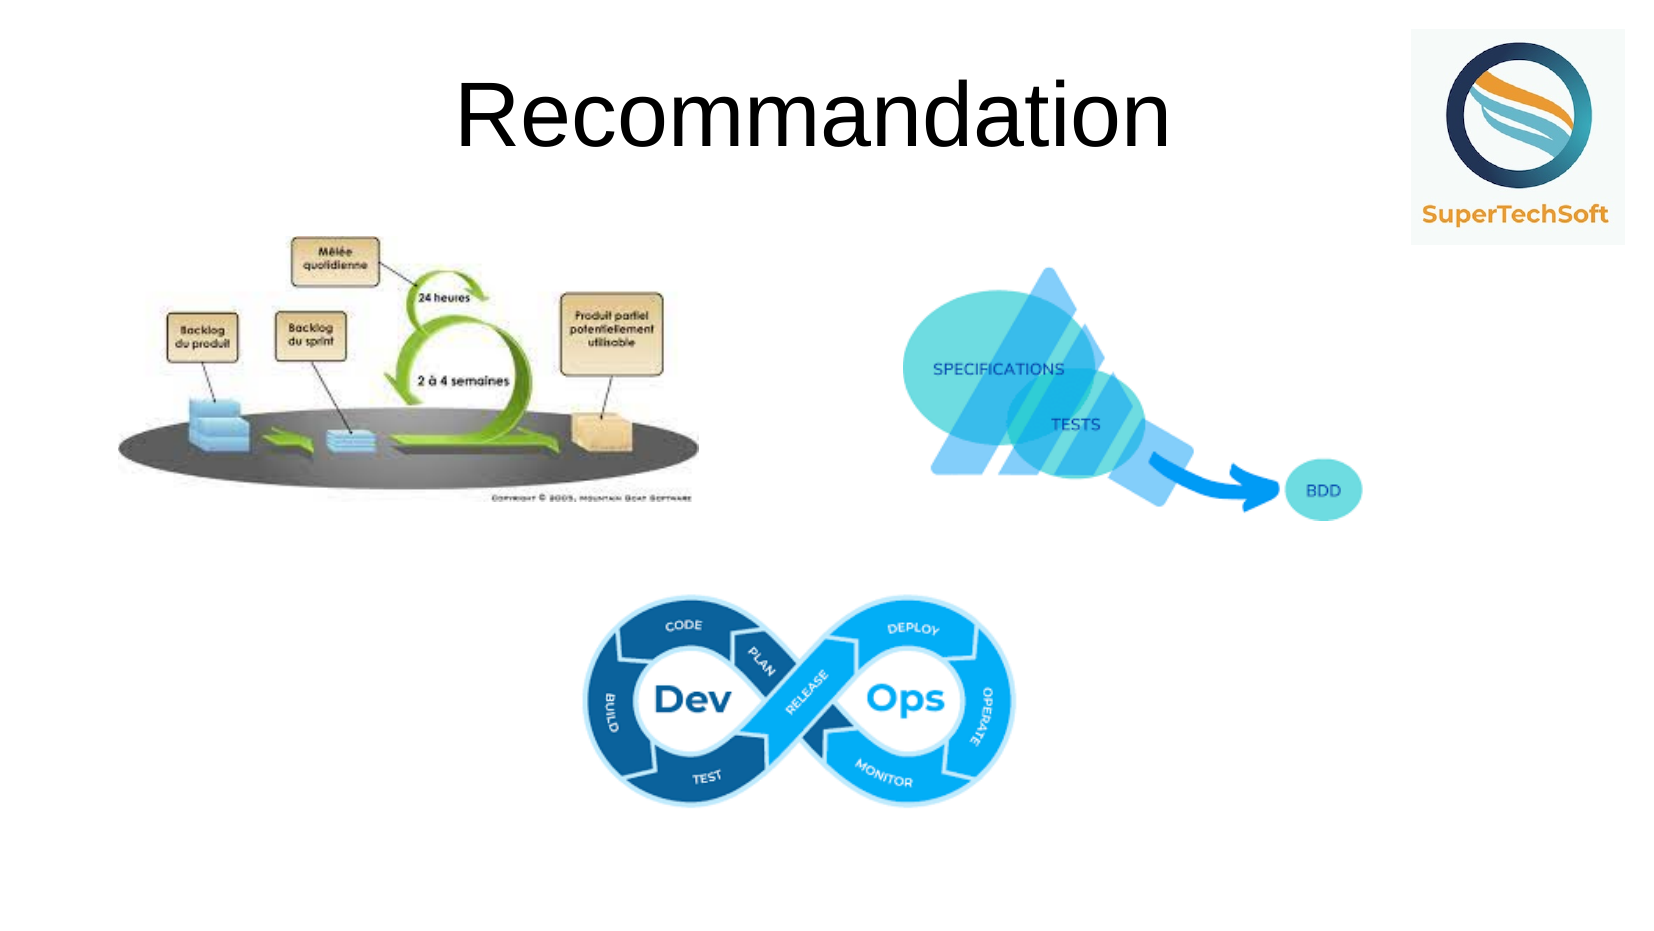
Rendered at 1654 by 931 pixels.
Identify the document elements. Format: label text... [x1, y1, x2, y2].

picture [1411, 29, 1625, 245]
picture [118, 236, 699, 502]
picture [903, 265, 1388, 521]
title Recommandation [82, 37, 1571, 193]
picture [561, 568, 1040, 827]
